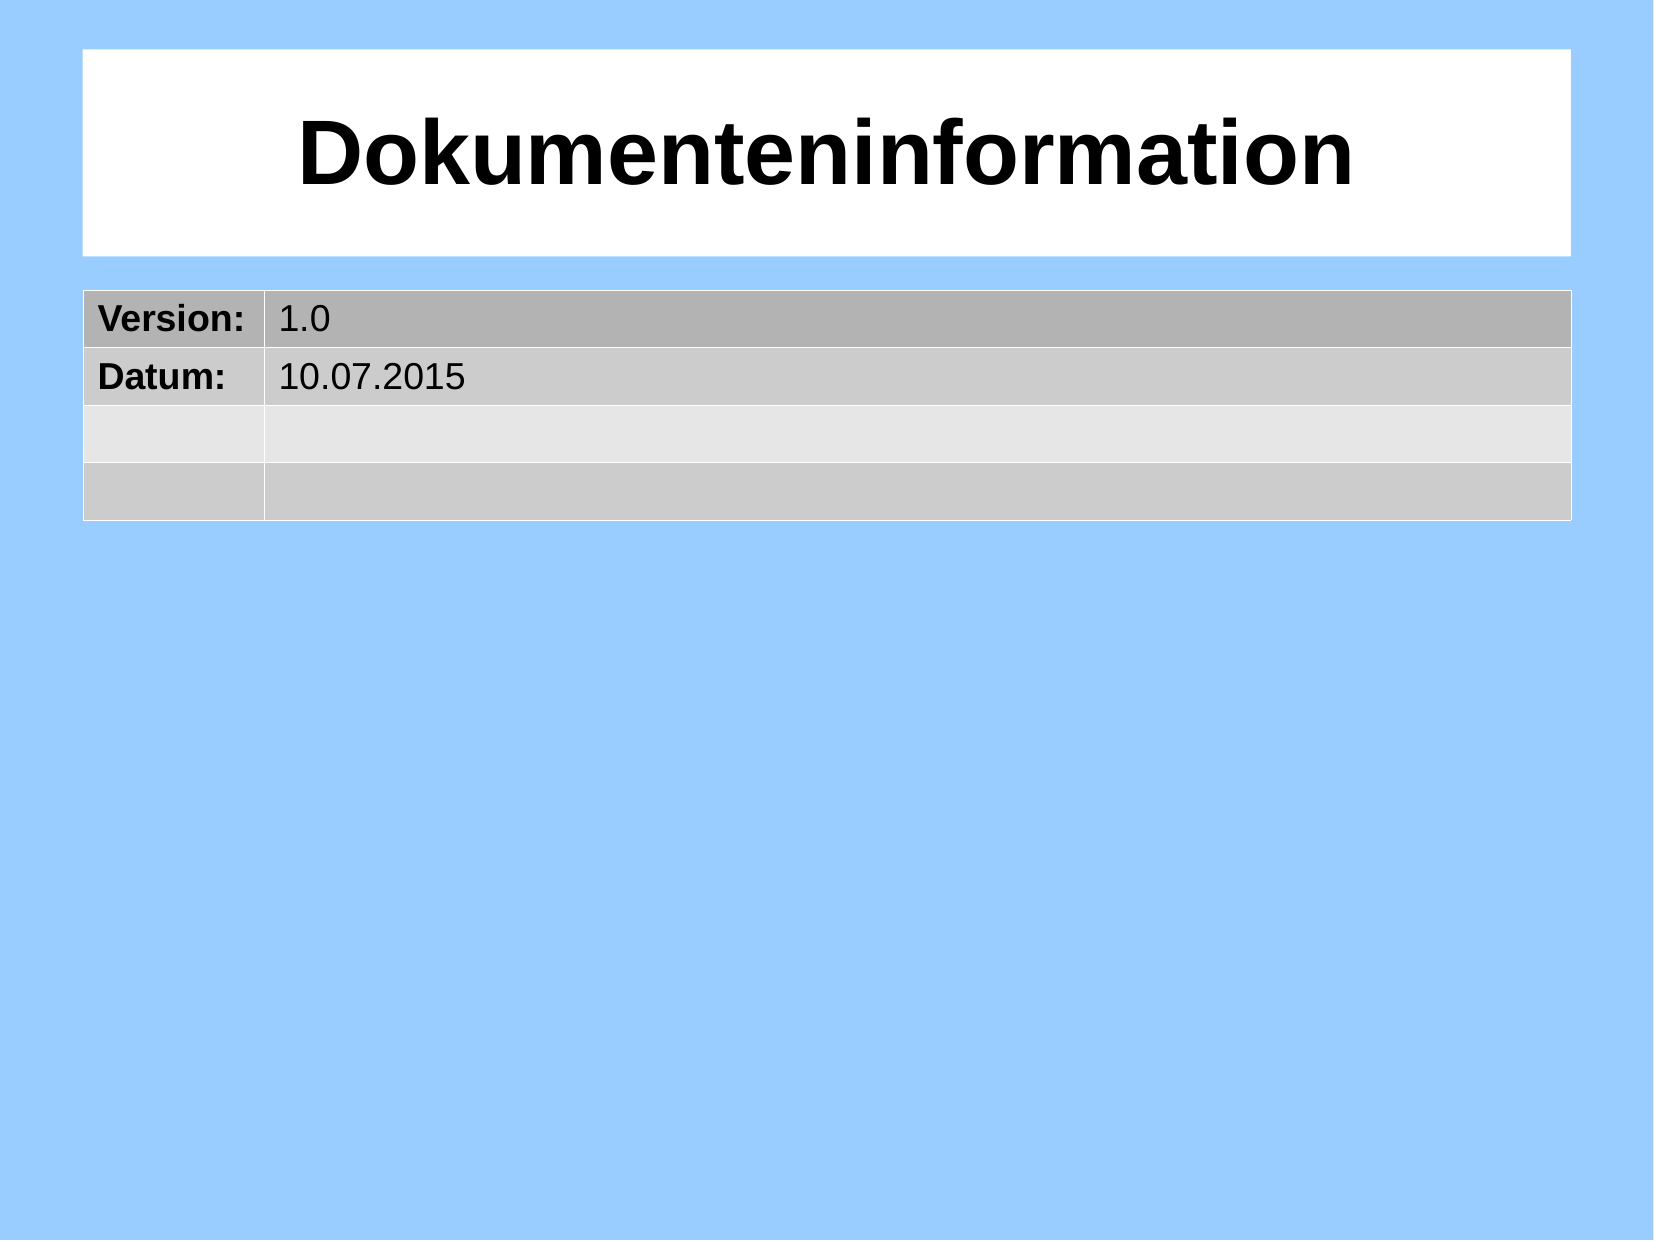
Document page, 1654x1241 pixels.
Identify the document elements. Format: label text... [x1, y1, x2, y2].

table_cell [84, 406, 264, 462]
table_cell 10.07.2015 [265, 348, 1571, 405]
title Dokumenteninformation [82, 49, 1571, 257]
table_cell [84, 463, 264, 520]
table_cell [265, 463, 1571, 520]
table_header 1.0 [265, 291, 1571, 347]
table_cell Datum: [84, 348, 264, 405]
table_header Version: [84, 291, 264, 347]
table_cell [265, 406, 1571, 462]
